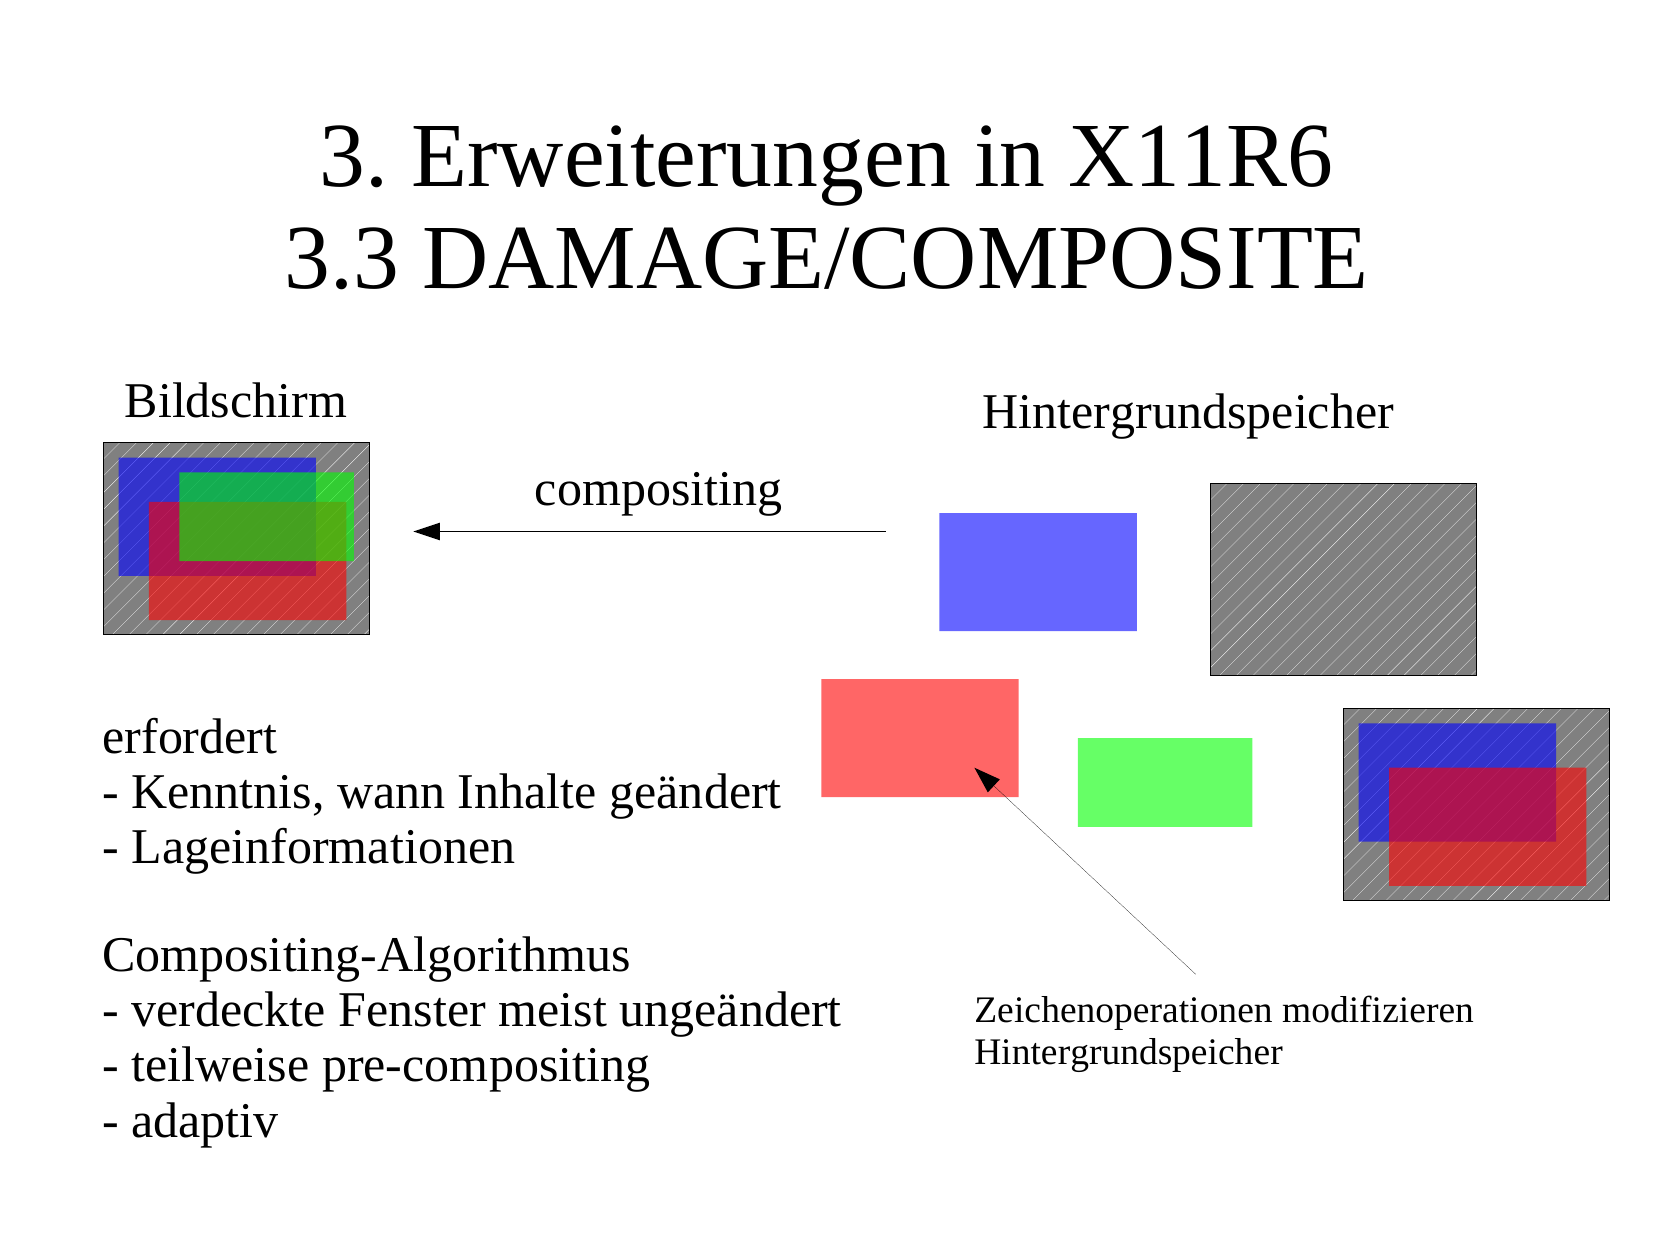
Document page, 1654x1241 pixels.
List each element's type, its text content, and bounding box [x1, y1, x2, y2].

text_box [939, 513, 1137, 632]
text_box [1077, 738, 1253, 827]
text_box [1343, 708, 1610, 901]
text_box Compositing-Algorithmus - verdeckte Fenster meist ungeändert - teilweise pre-compositing - adaptiv [102, 926, 843, 1148]
title 3. Erweiterungen in X11R6 3.3 DAMAGE/COMPOSITE [121, 102, 1534, 311]
text_box erfordert - Kenntnis, wann Inhalte geändert - Lageinformationen [102, 708, 783, 875]
text_box Hintergrundspeicher [959, 383, 1418, 440]
text_box [821, 679, 1019, 798]
text_box compositing [535, 461, 783, 517]
text_box [1210, 483, 1477, 676]
text_box [103, 442, 370, 635]
text_box Bildschirm [103, 372, 370, 429]
text_box Zeichenoperationen modifizieren Hintergrundspeicher [974, 989, 1506, 1078]
